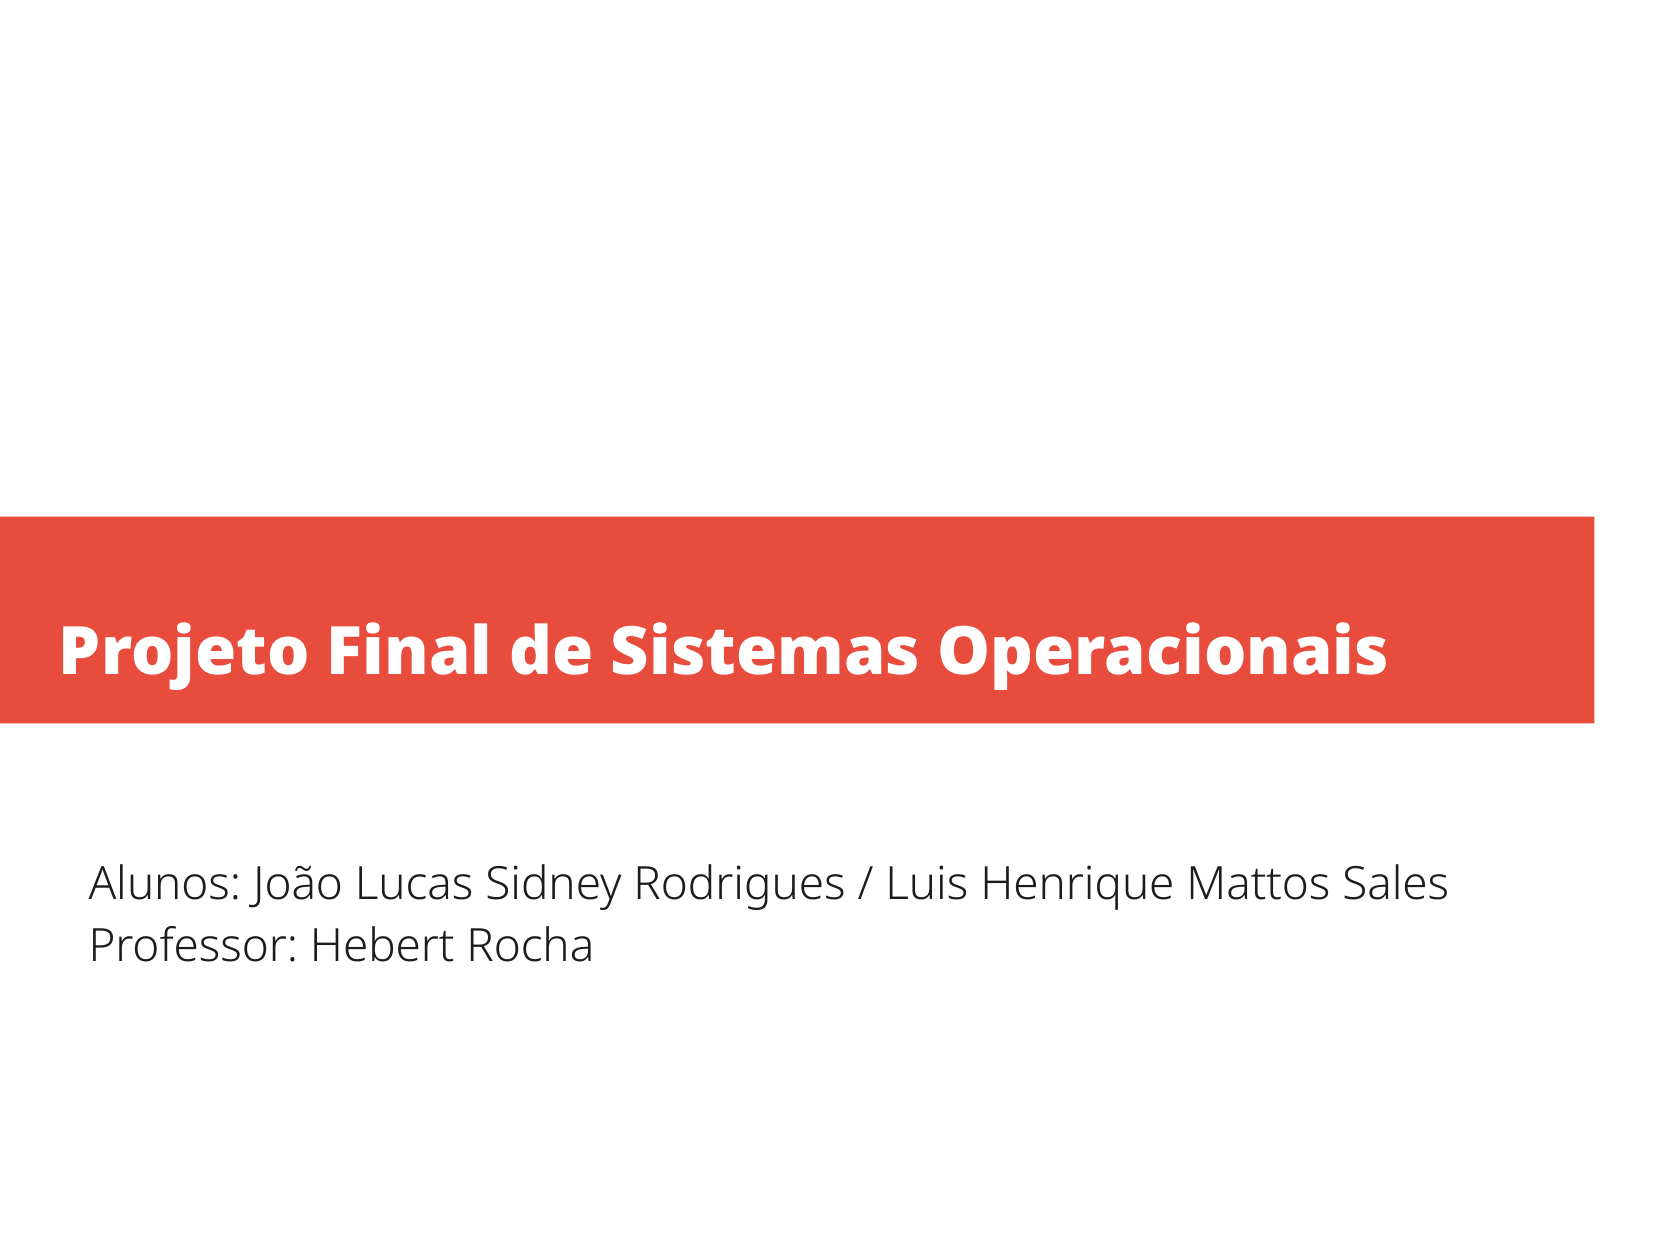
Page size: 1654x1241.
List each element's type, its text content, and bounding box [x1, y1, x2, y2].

subtitle Alunos: João Lucas Sidney Rodrigues / Luis Henrique Mattos Sales Professor: Hebert Rocha [88, 850, 1595, 981]
title Projeto Final de Sistemas Operacionais [59, 546, 1595, 694]
